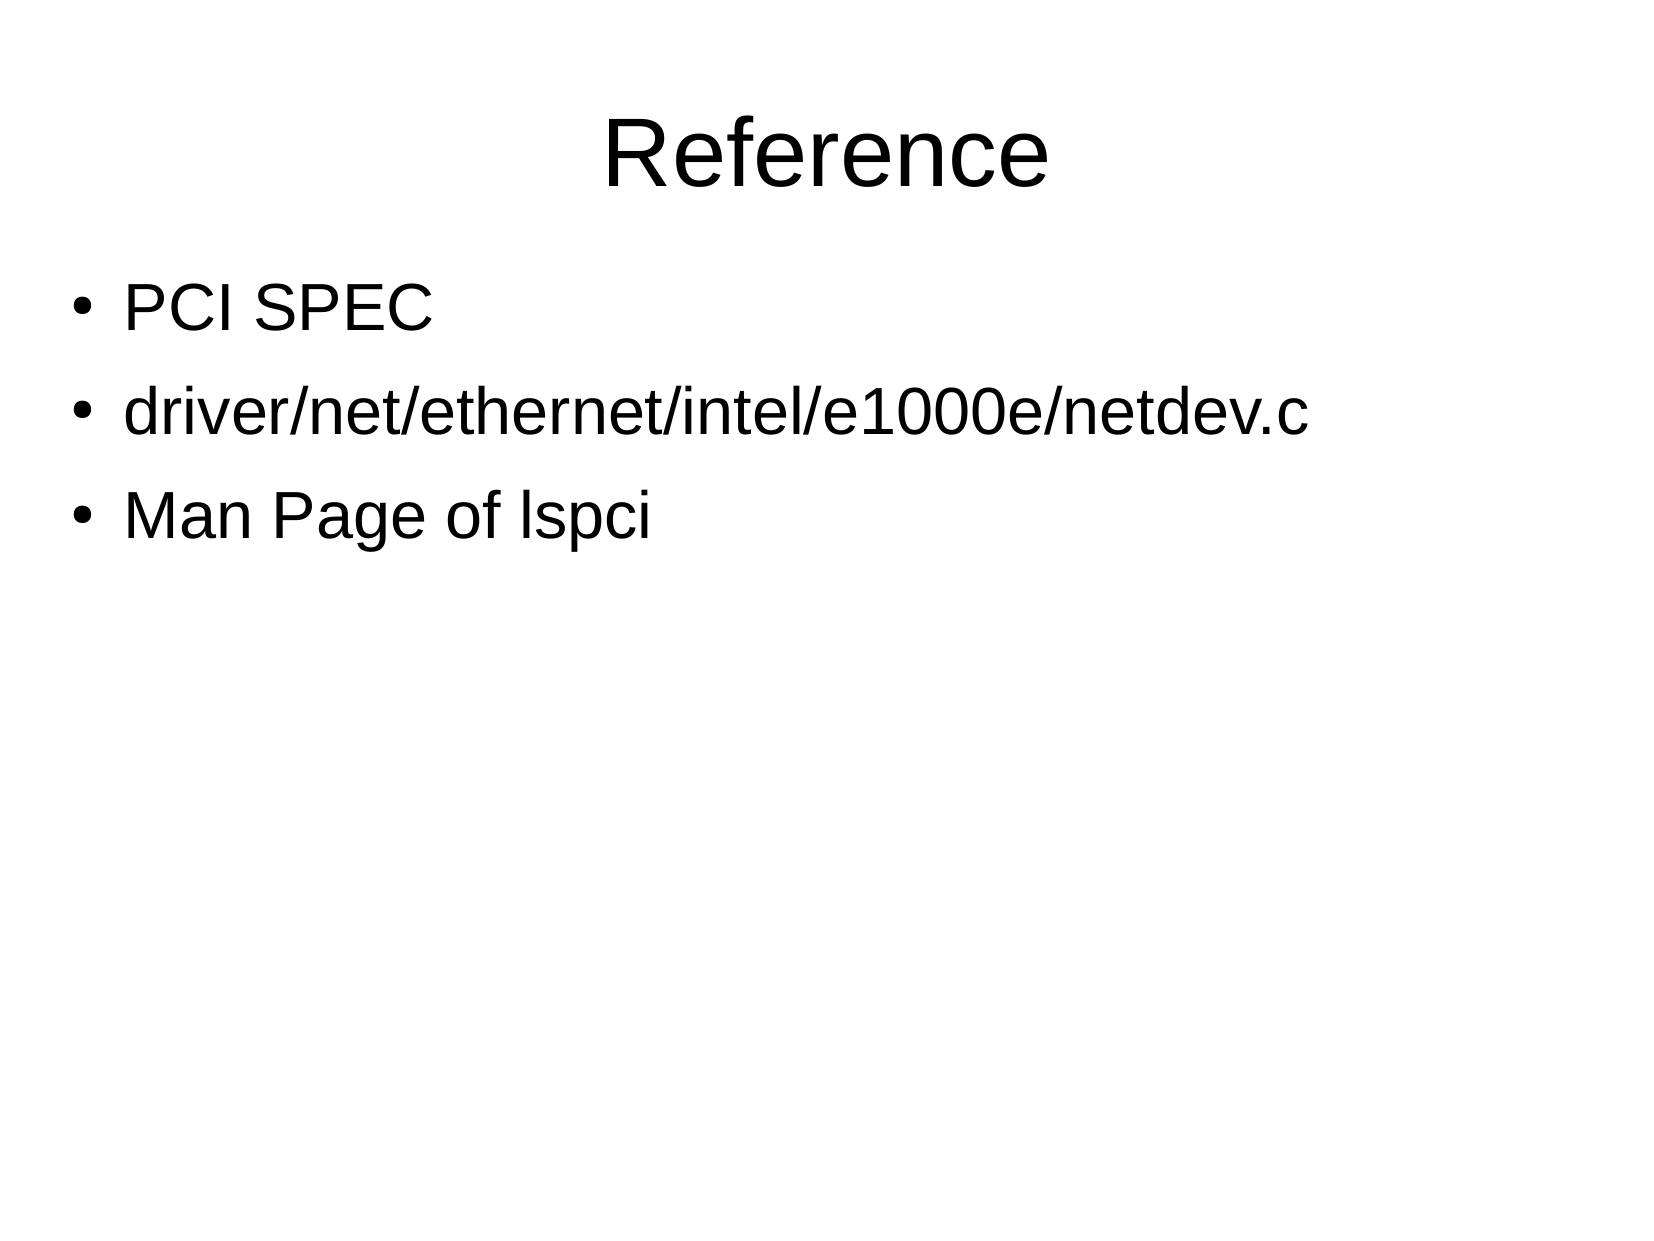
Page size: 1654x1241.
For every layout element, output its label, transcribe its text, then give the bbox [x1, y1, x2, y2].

list PCI SPEC driver/net/ethernet/intel/e1000e/netdev.c Man Page of lspci [52, 270, 1590, 1104]
title Reference [82, 49, 1571, 257]
